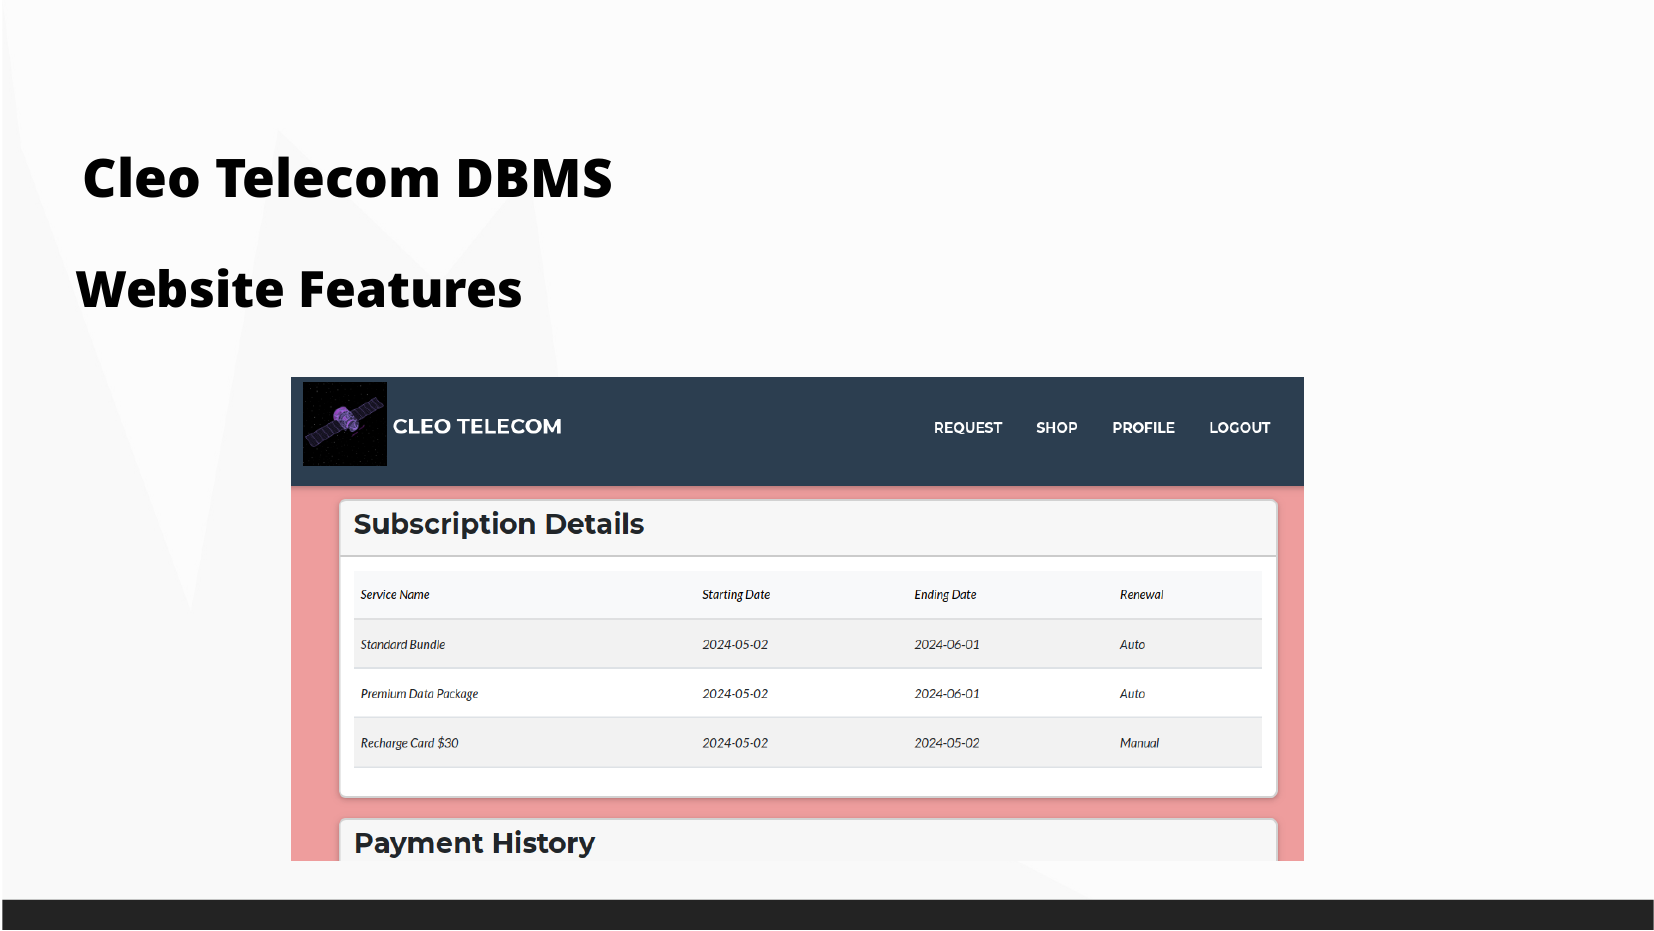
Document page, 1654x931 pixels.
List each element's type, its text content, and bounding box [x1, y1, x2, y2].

title Cleo Telecom DBMS [82, 99, 1571, 255]
picture [2, 0, 1654, 931]
subtitle Website Features [75, 254, 1516, 662]
